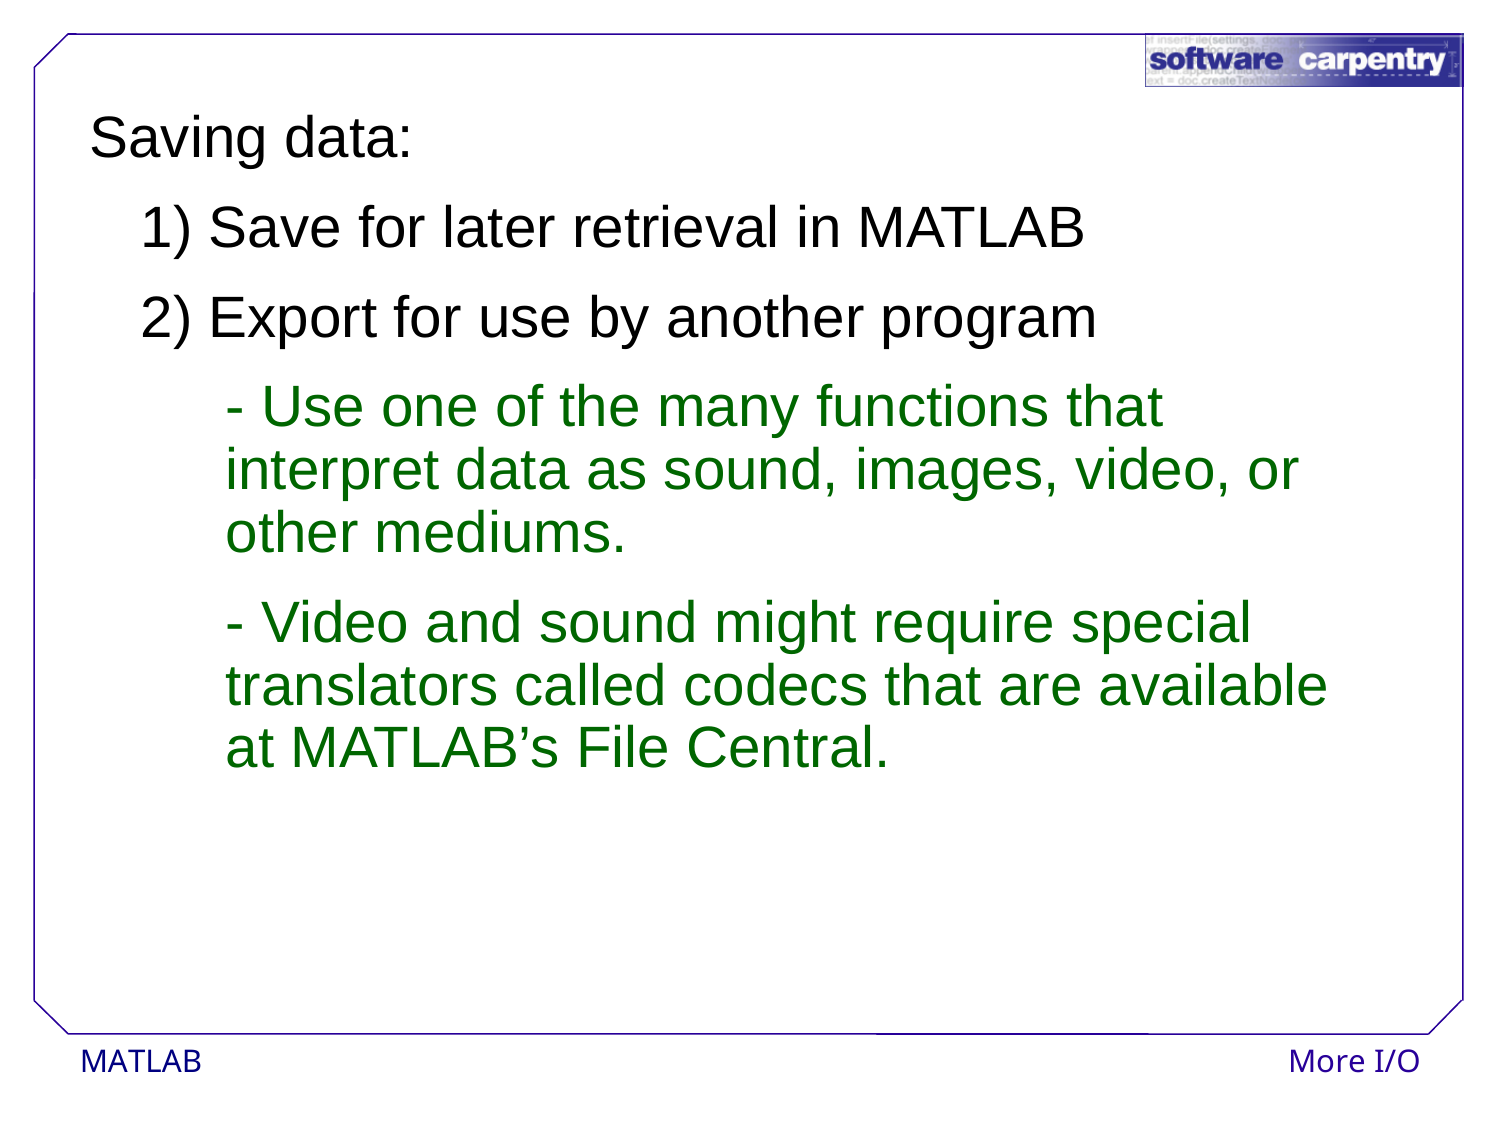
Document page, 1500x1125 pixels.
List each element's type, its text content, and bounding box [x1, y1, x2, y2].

picture [1145, 33, 1464, 87]
list Saving data: 1) Save for later retrieval in MATLAB 2) Export for use by another program - Use one of the many functions that interpret data as sound, images, video, or other mediums. - Video and sound might require special translators called codecs that are available at MATLAB’s File Central. [75, 99, 1363, 1013]
